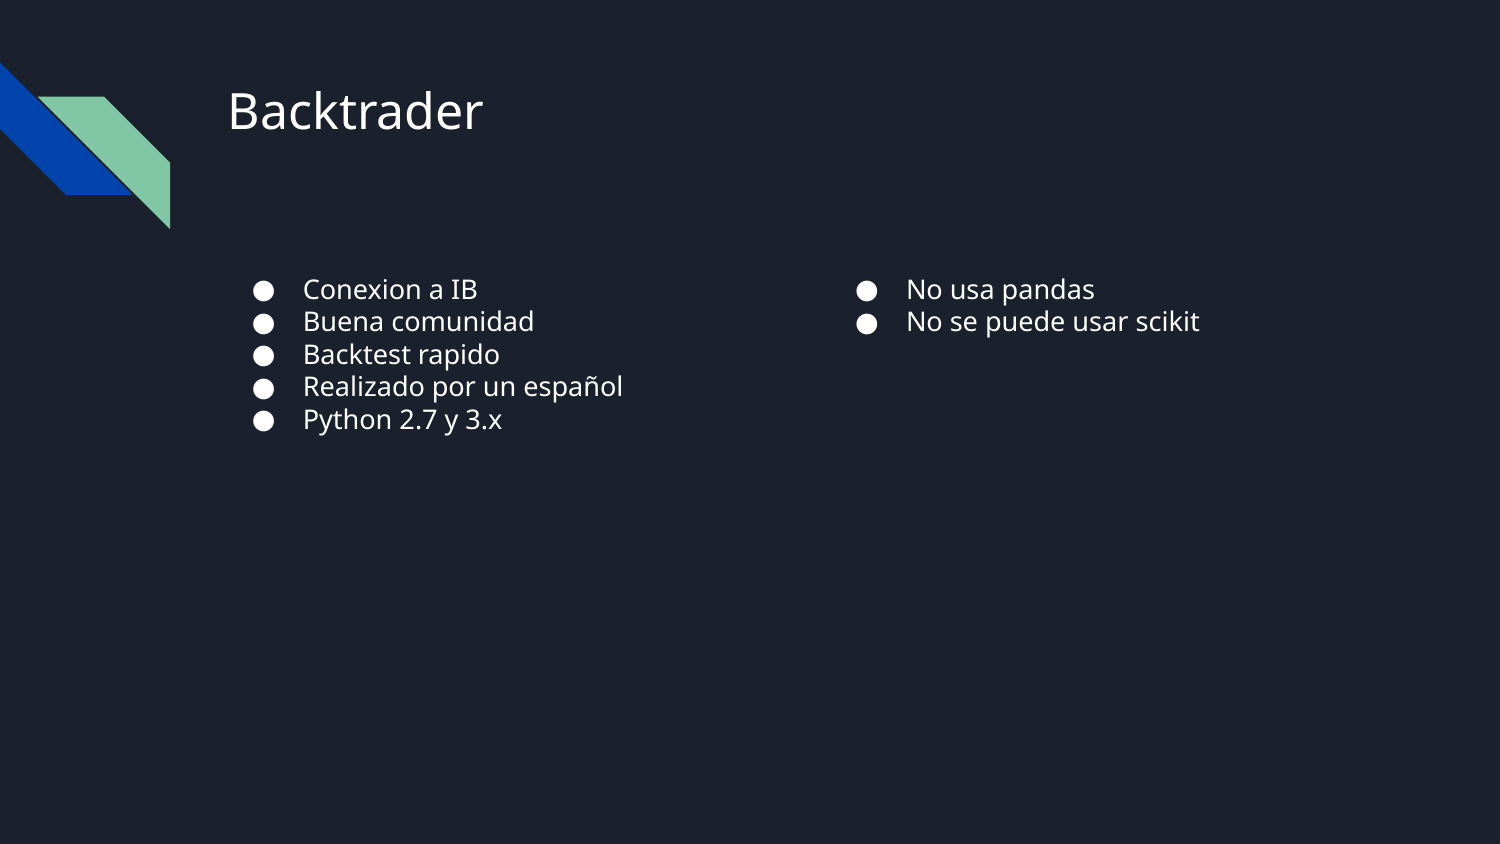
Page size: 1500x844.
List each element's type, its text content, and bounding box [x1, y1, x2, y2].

list No usa pandas No se puede usar scikit [816, 257, 1298, 735]
list Conexion a IB Buena comunidad Backtest rapido Realizado por un español Python 2.7 y 3.x [212, 257, 695, 735]
title Backtrader [212, 64, 1368, 215]
